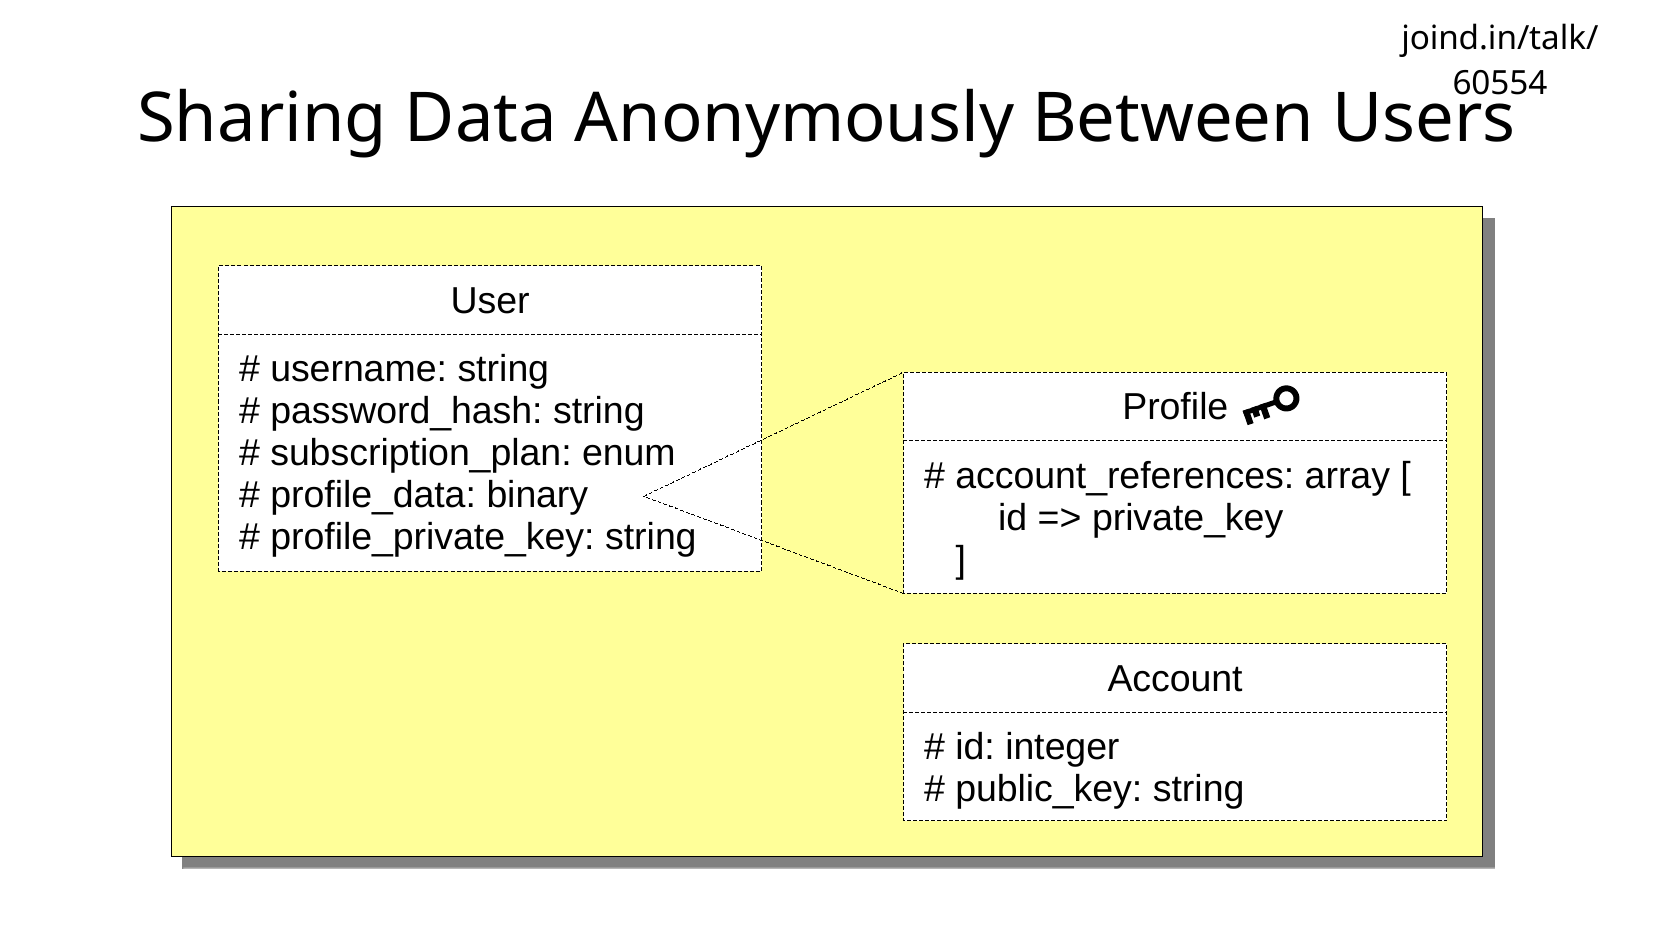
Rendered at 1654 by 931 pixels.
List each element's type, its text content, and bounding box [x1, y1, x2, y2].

text_box Profile [903, 372, 1447, 441]
text_box [171, 206, 1483, 857]
text_box # account_references: array [ id => private_key ] [903, 440, 1436, 594]
text_box Account [903, 643, 1447, 713]
text_box # id: integer # public_key: string [903, 712, 1436, 866]
title Sharing Data Anonymously Between Users [82, 37, 1571, 193]
text_box User [218, 265, 762, 335]
text_box # username: string # password_hash: string # subscription_plan: enum # profile_data: binary # profile_private_key: string [218, 334, 751, 572]
